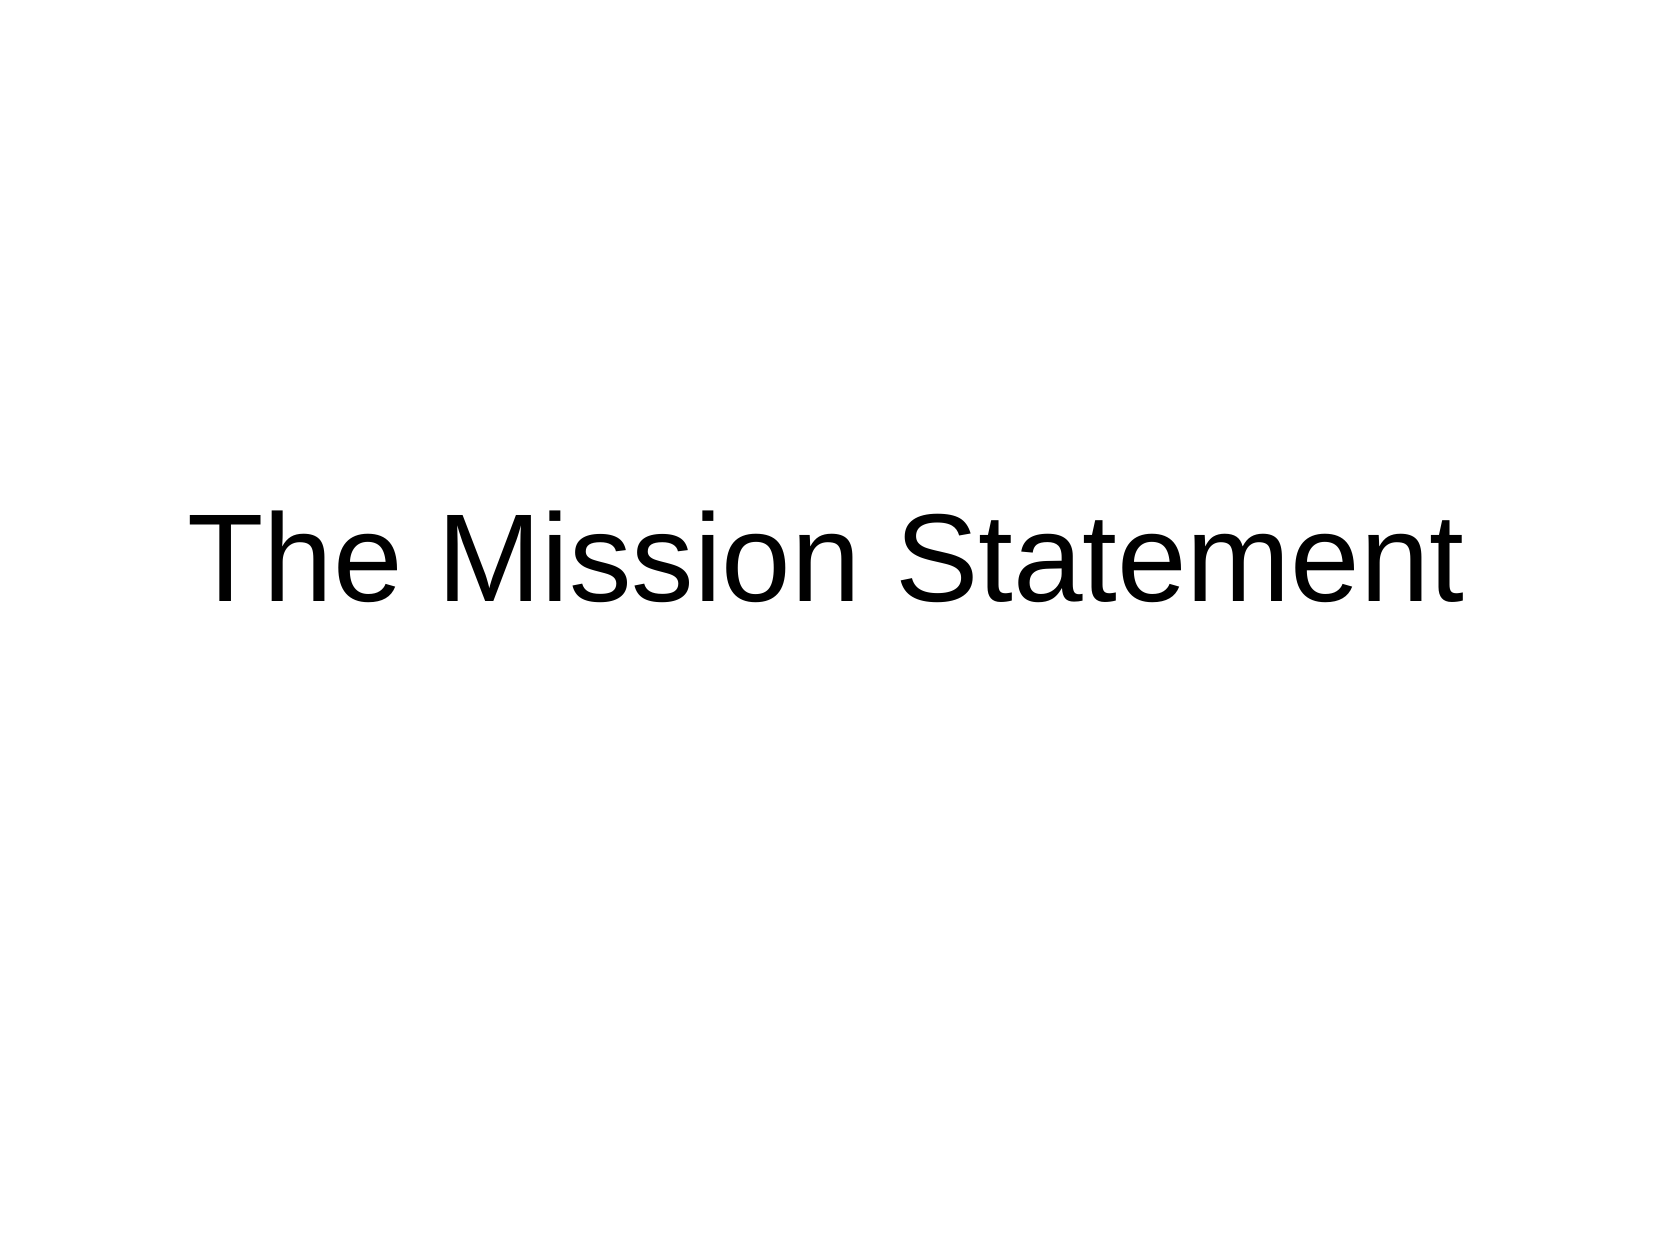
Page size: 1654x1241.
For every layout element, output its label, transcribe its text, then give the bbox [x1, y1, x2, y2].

title The Mission Statement [82, 454, 1571, 662]
